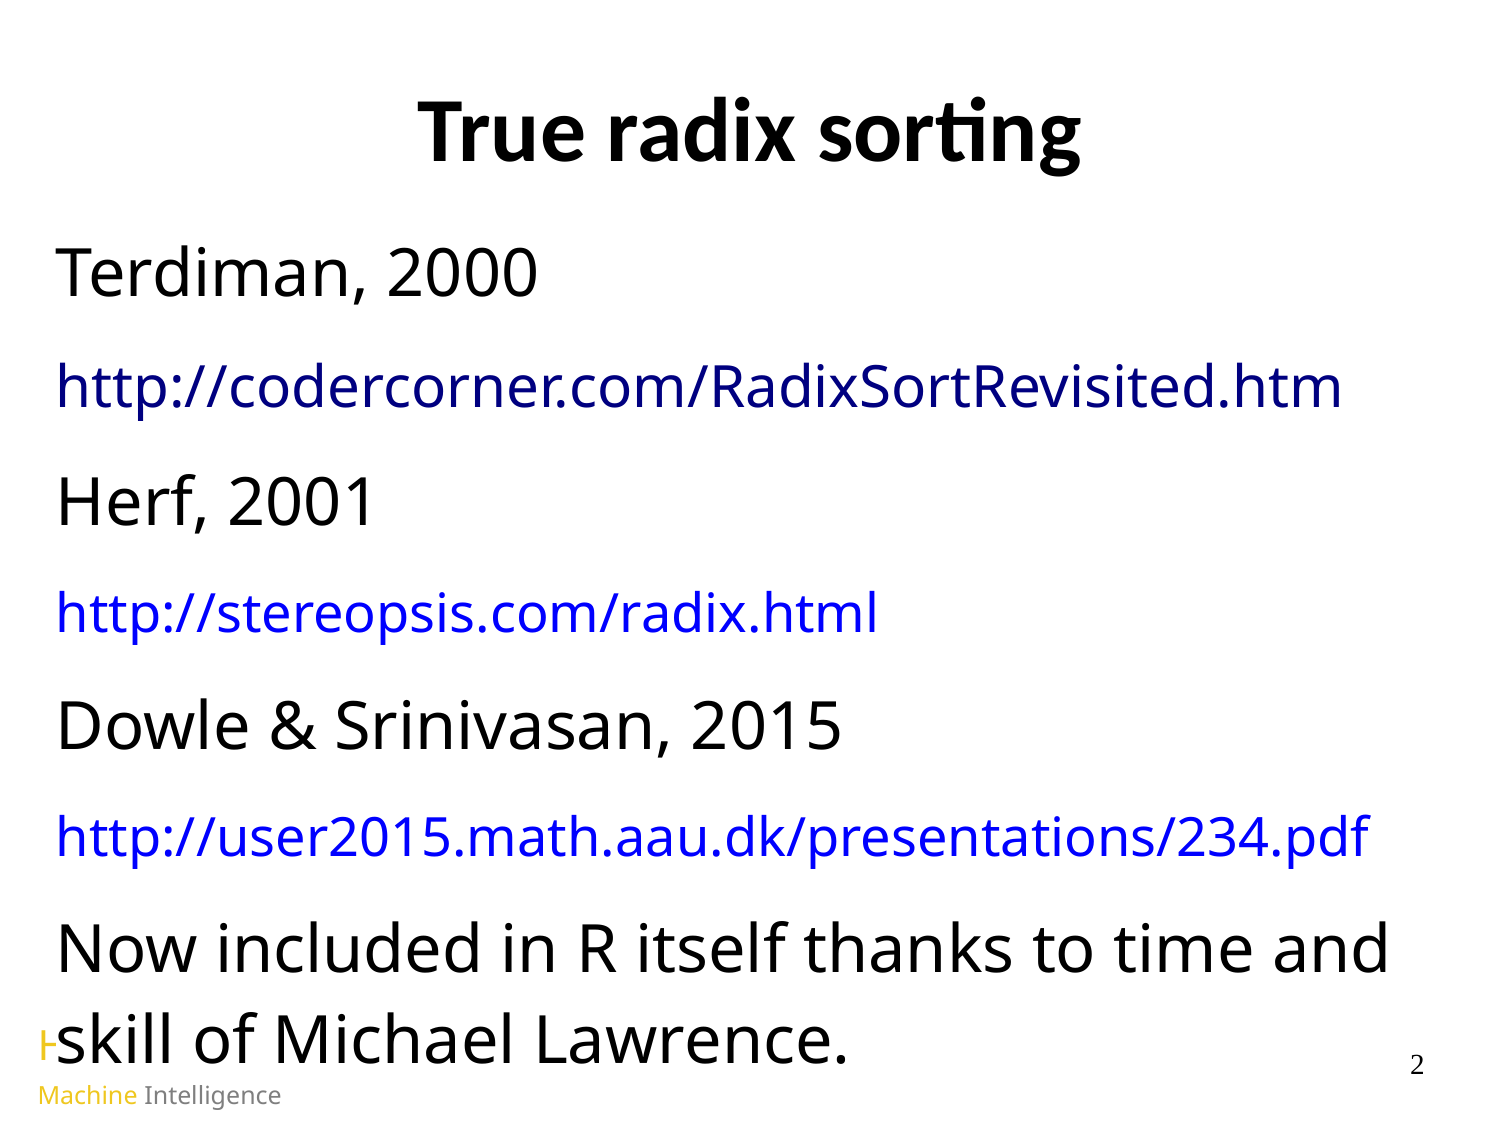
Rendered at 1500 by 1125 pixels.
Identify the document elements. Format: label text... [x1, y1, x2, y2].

title True radix sorting [75, 15, 1425, 224]
list Terdiman, 2000 http://codercorner.com/RadixSortRevisited.htm Herf, 2001 http://stereopsis.com/radix.html Dowle & Srinivasan, 2015 http://user2015.math.aau.dk/presentations/234.pdf Now included in R itself thanks to time and skill of Michael Lawrence. [0, 224, 1486, 842]
